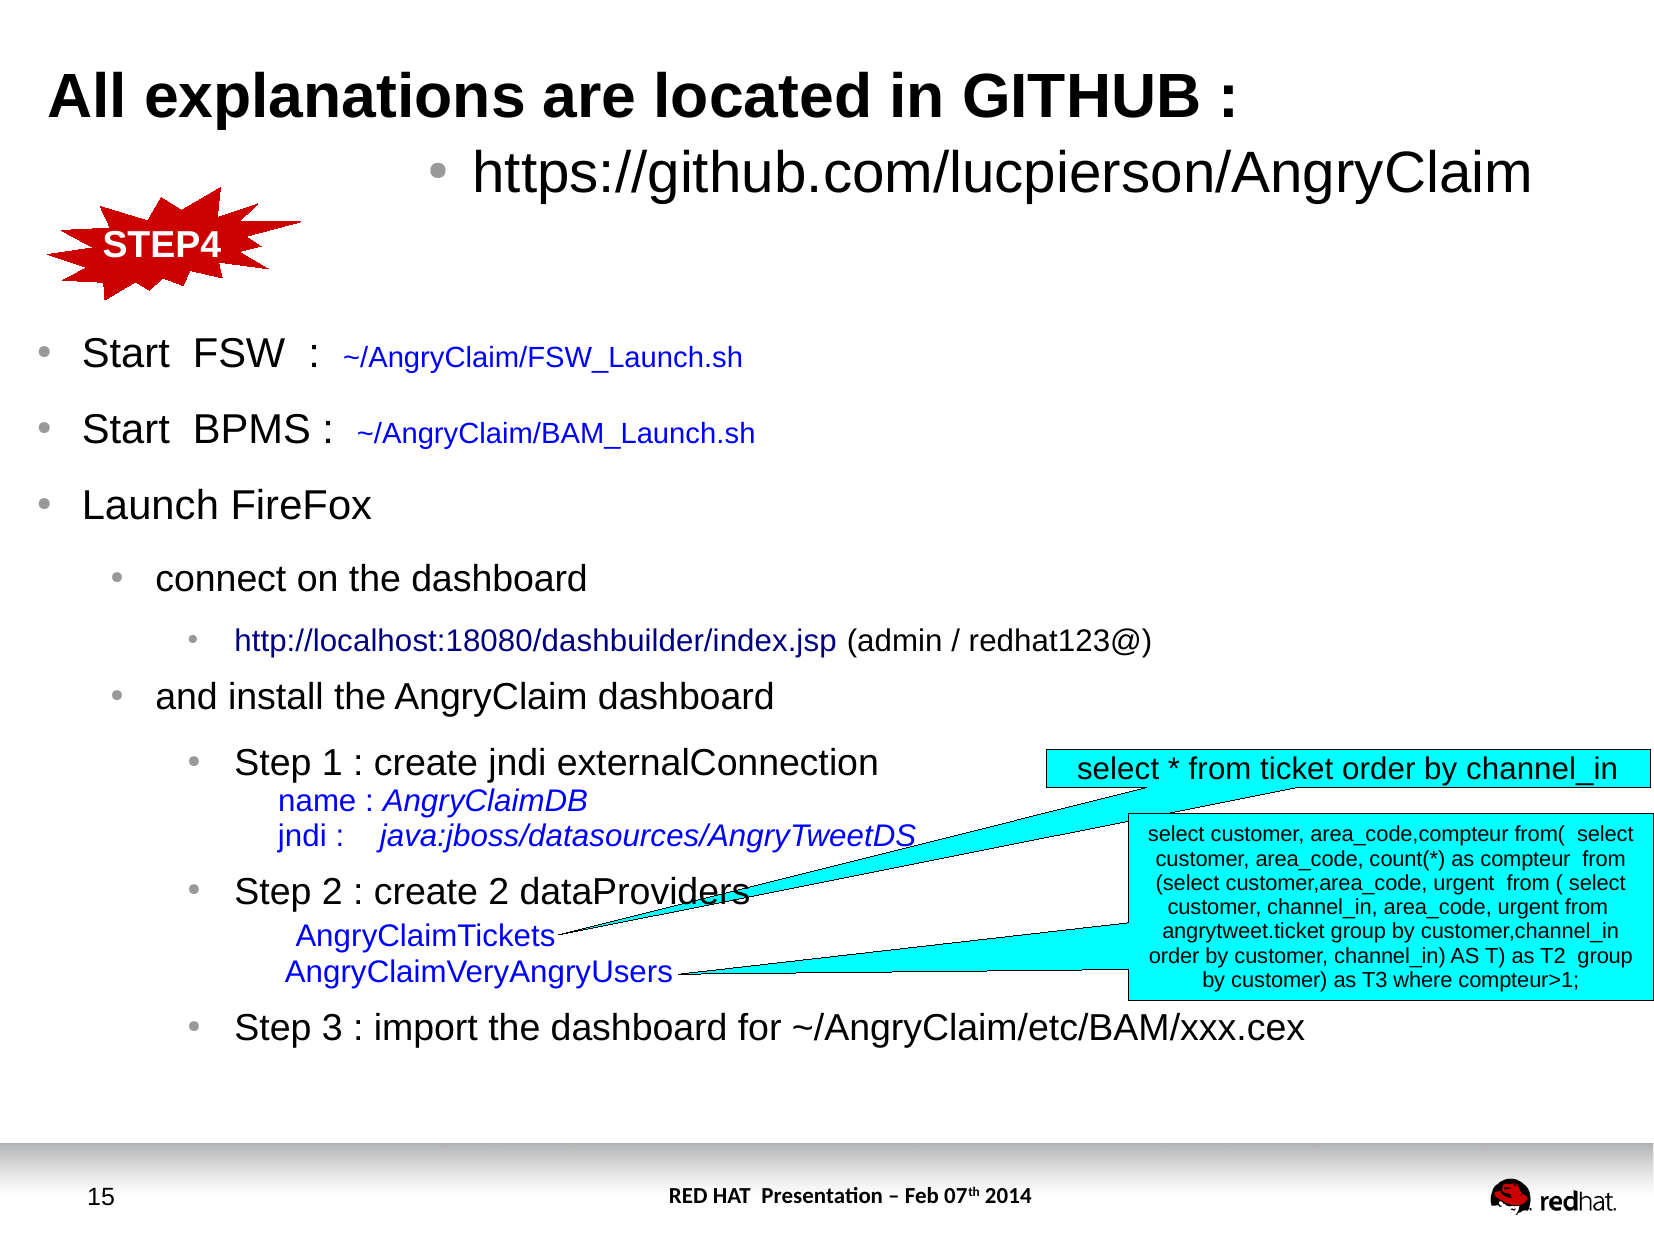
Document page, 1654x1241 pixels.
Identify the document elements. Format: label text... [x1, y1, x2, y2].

picture [0, 1143, 1654, 1241]
text_box STEP4 [47, 187, 301, 300]
list https://github.com/lucpierson/AngryClaim [412, 140, 1576, 226]
text_box select * from ticket order by channel_in [1601, 749, 1651, 788]
list Start FSW : ~/AngryClaim/FSW_Launch.sh Start BPMS : ~/AngryClaim/BAM_Launch.sh Launch FireFox connect on the dashboard http://localhost:18080/dashbuilder/index.jsp (admin / redhat123@) and install the AngryClaim dashboard Step 1 : create jndi externalConnection name : AngryClaimDB jndi : java:jboss/datasources/AngryTweetDS Step 2 : create 2 dataProviders AngryClaimTickets AngryClaimVeryAngryUsers Step 3 : import the dashboard for ~/AngryClaim/etc/BAM/xxx.cex [21, 329, 1601, 1049]
title All explanations are located in GITHUB : [47, 2, 1536, 190]
text_box select customer, area_code,compteur from( select customer, area_code, count(*) as compteur from (select customer,area_code, urgent from ( select customer, channel_in, area_code, urgent from angrytweet.ticket group by customer,channel_in order by customer, channel_in) AS T) as T2 group by customer) as T3 where compteur>1; [678, 813, 1654, 1001]
